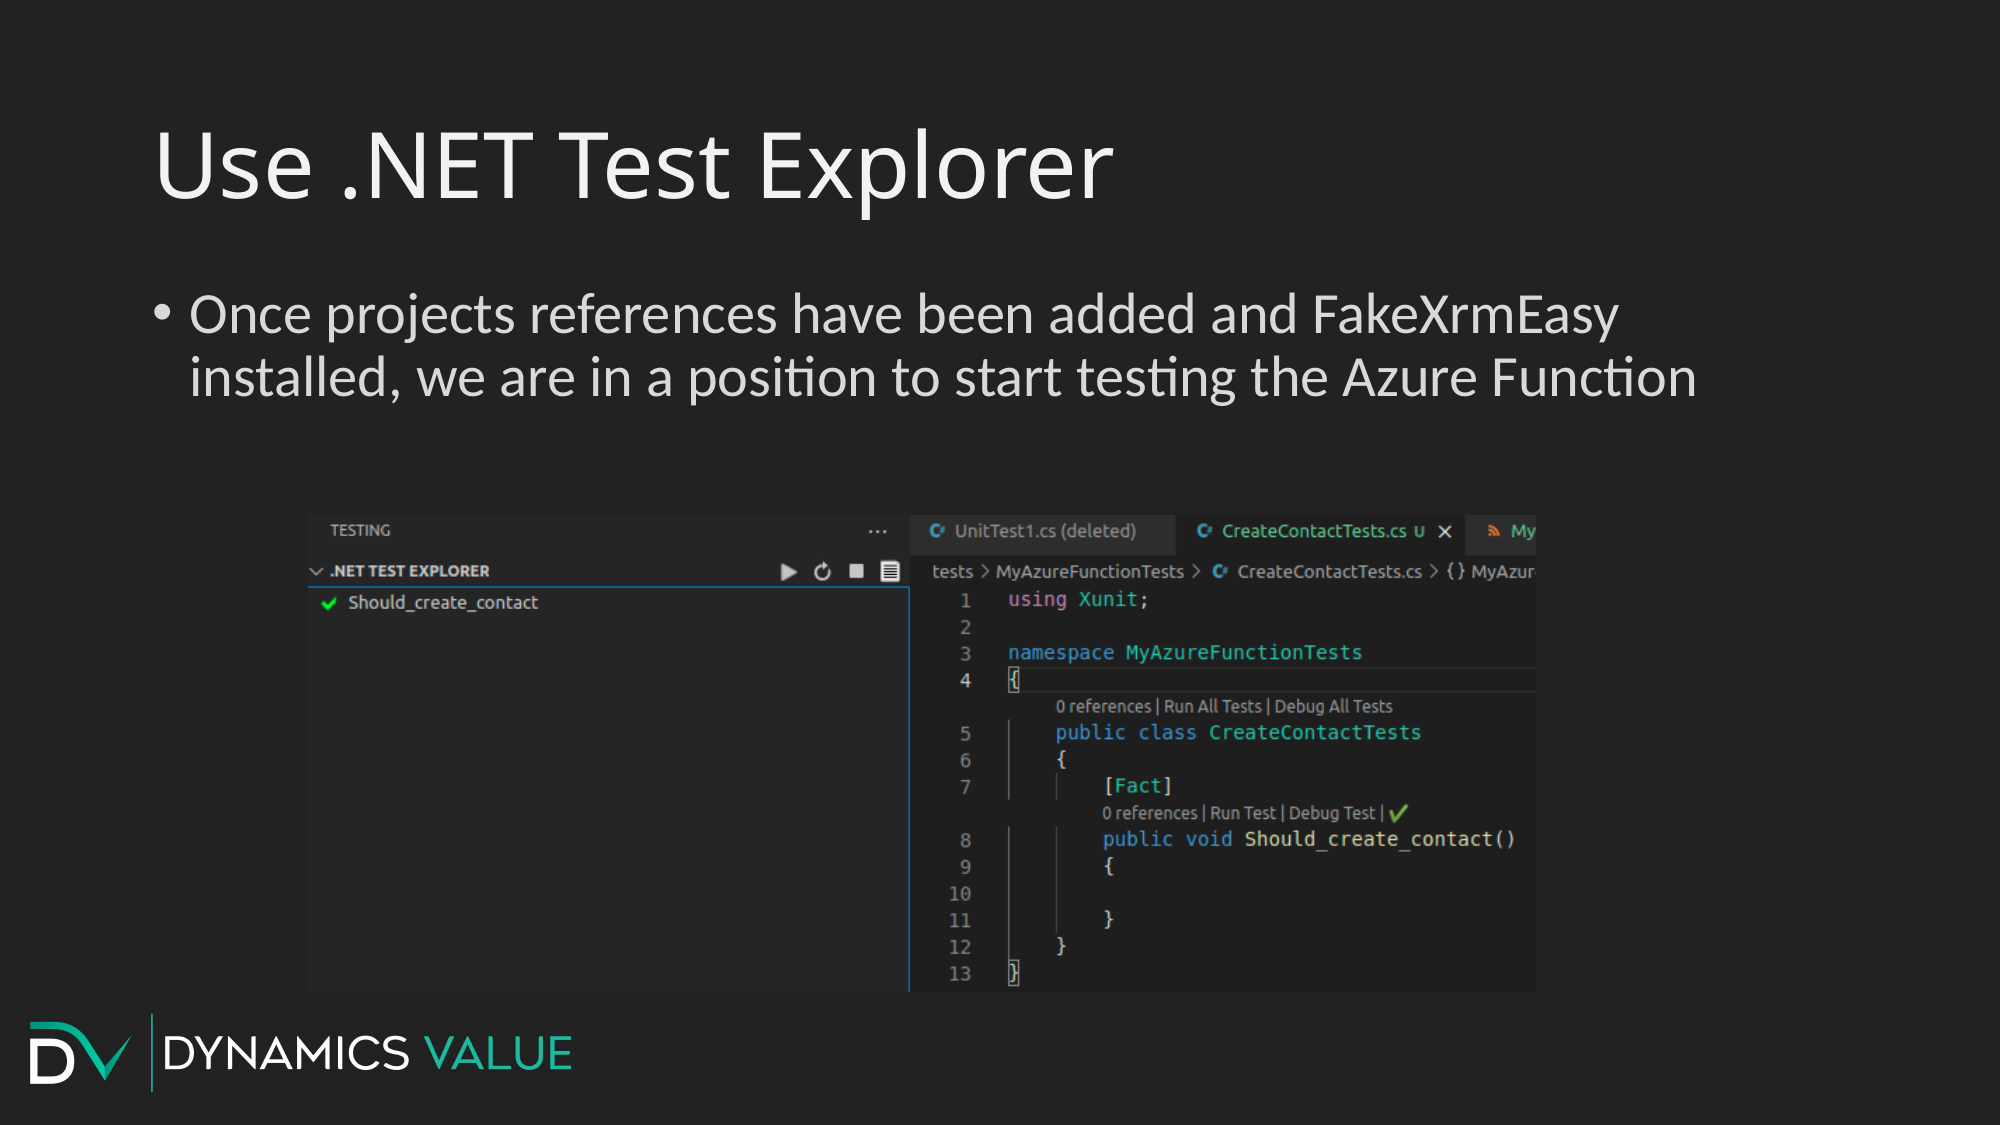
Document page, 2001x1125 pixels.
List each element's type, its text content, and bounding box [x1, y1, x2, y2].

picture [29, 1008, 571, 1095]
text_box Use .NET Test Explorer [137, 59, 1863, 277]
text_box Once projects references have been added and FakeXrmEasy installed, we are in a position to start testing the Azure Function [137, 275, 1784, 697]
picture [308, 515, 1536, 993]
